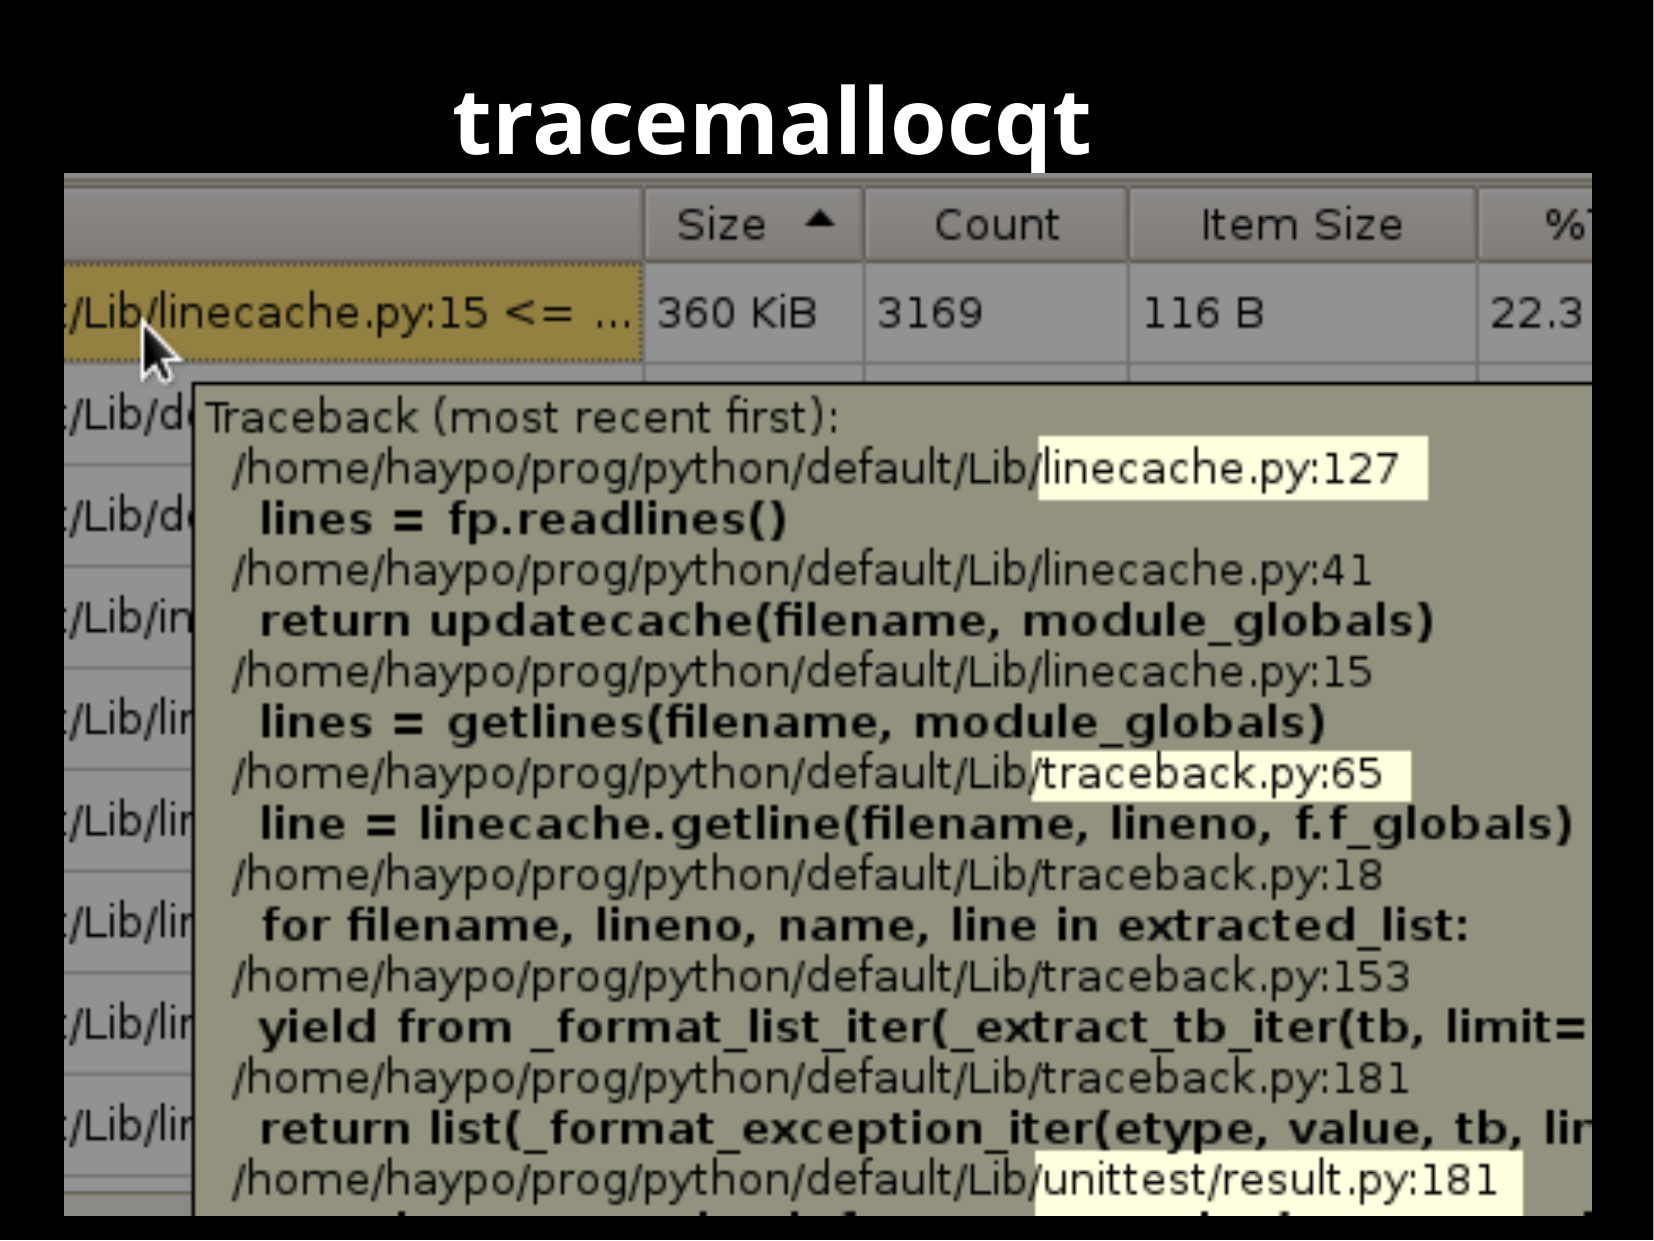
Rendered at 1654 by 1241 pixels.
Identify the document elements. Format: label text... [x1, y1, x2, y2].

title tracemallocqt [107, 43, 1438, 173]
picture [64, 173, 1592, 1216]
